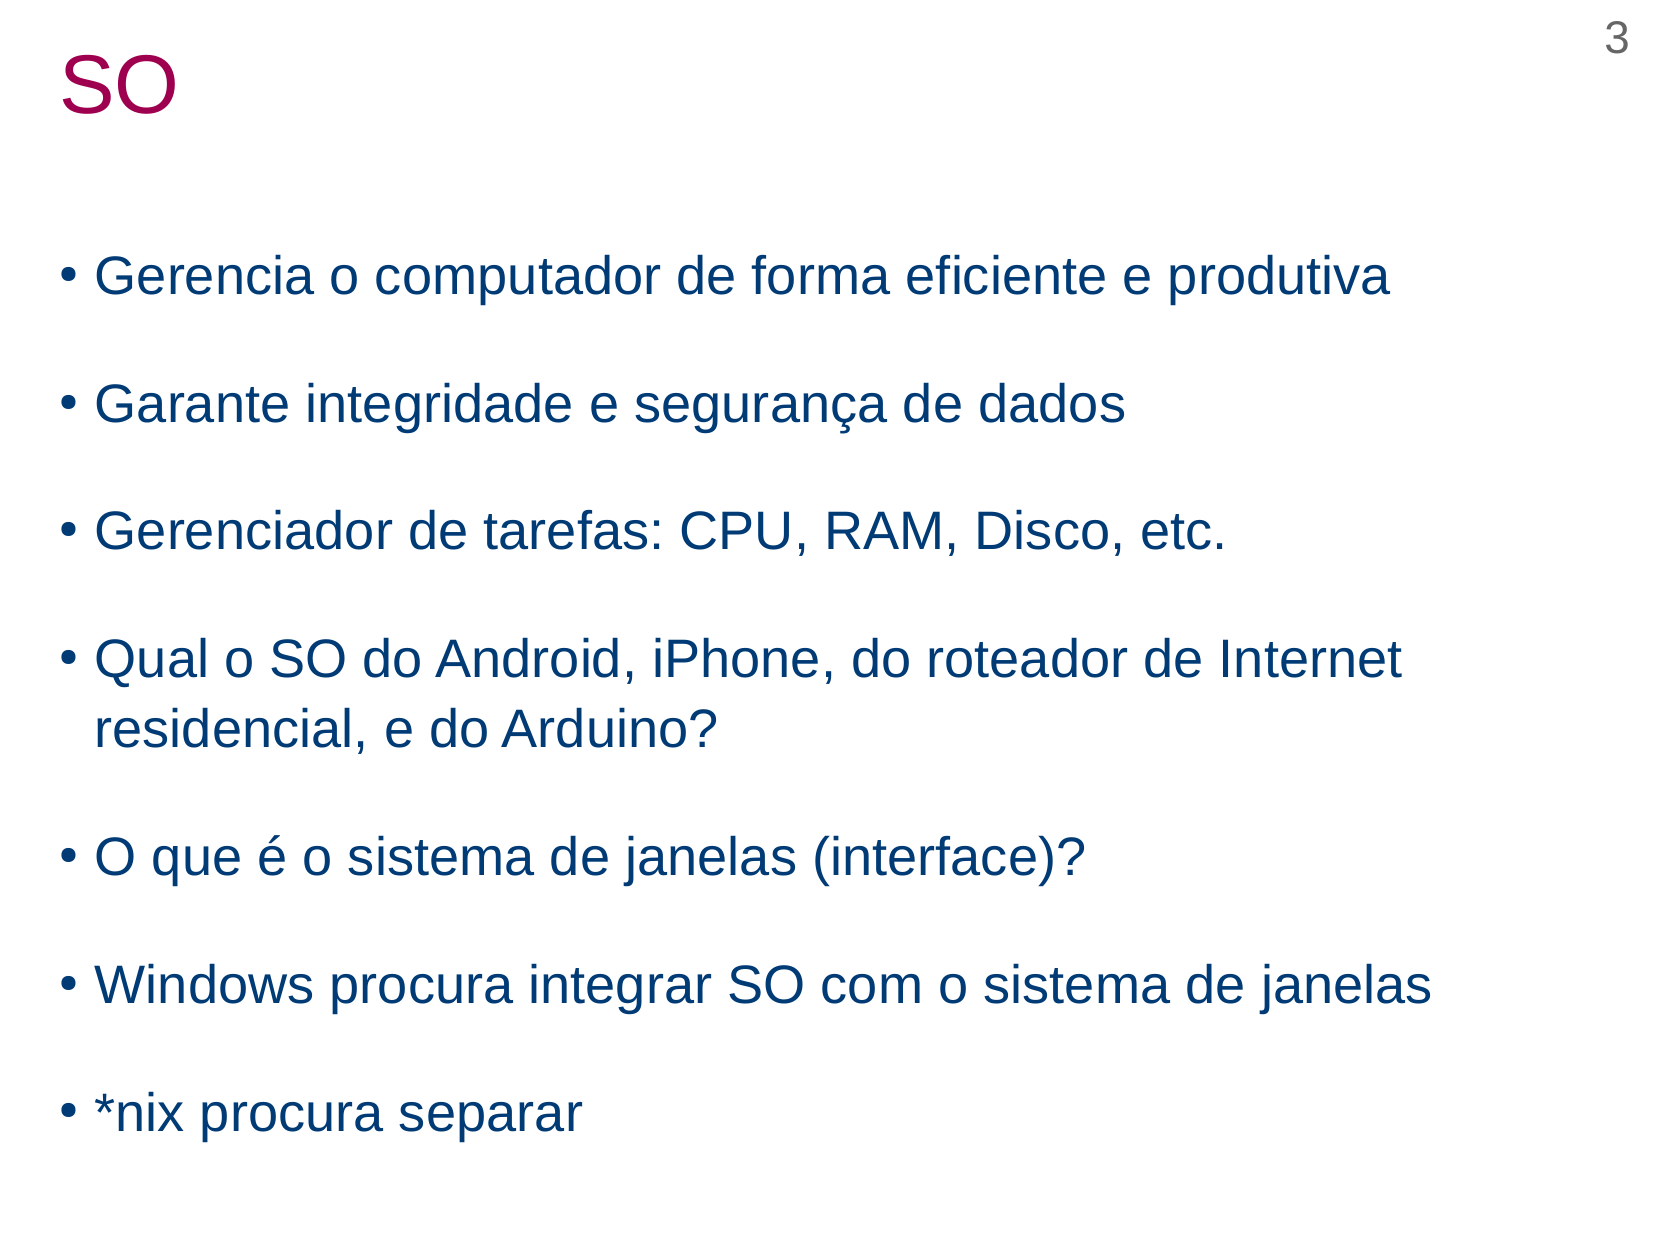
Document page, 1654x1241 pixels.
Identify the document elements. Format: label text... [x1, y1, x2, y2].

title SO [59, 29, 1595, 148]
list Gerencia o computador de forma eficiente e produtiva Garante integridade e segurança de dados Gerenciador de tarefas: CPU, RAM, Disco, etc. Qual o SO do Android, iPhone, do roteador de Internet residencial, e do Arduino? O que é o sistema de janelas (interface)? Windows procura integrar SO com o sistema de janelas *nix procura separar [59, 236, 1595, 1211]
